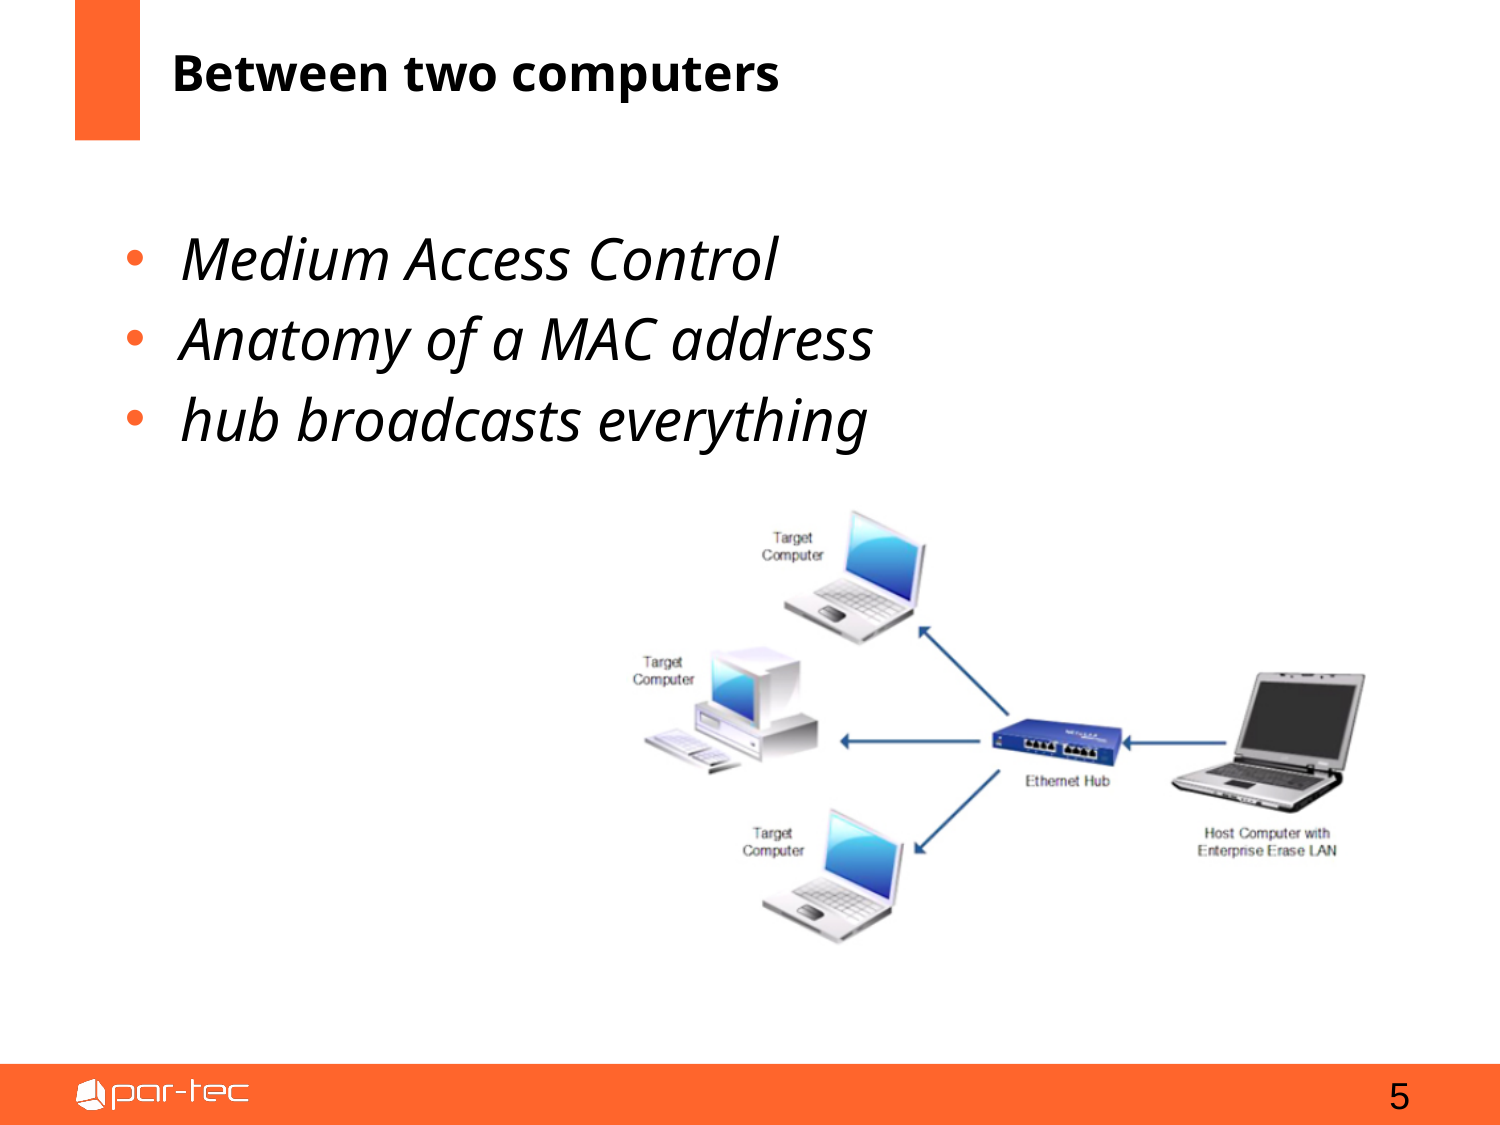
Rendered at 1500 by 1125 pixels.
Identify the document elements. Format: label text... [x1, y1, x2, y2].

picture [626, 505, 1370, 946]
picture [75, 1077, 250, 1116]
text_box Between two computers [171, 0, 1424, 143]
text_box Medium Access Control Anatomy of a MAC address hub broadcasts everything [109, 214, 1461, 1060]
